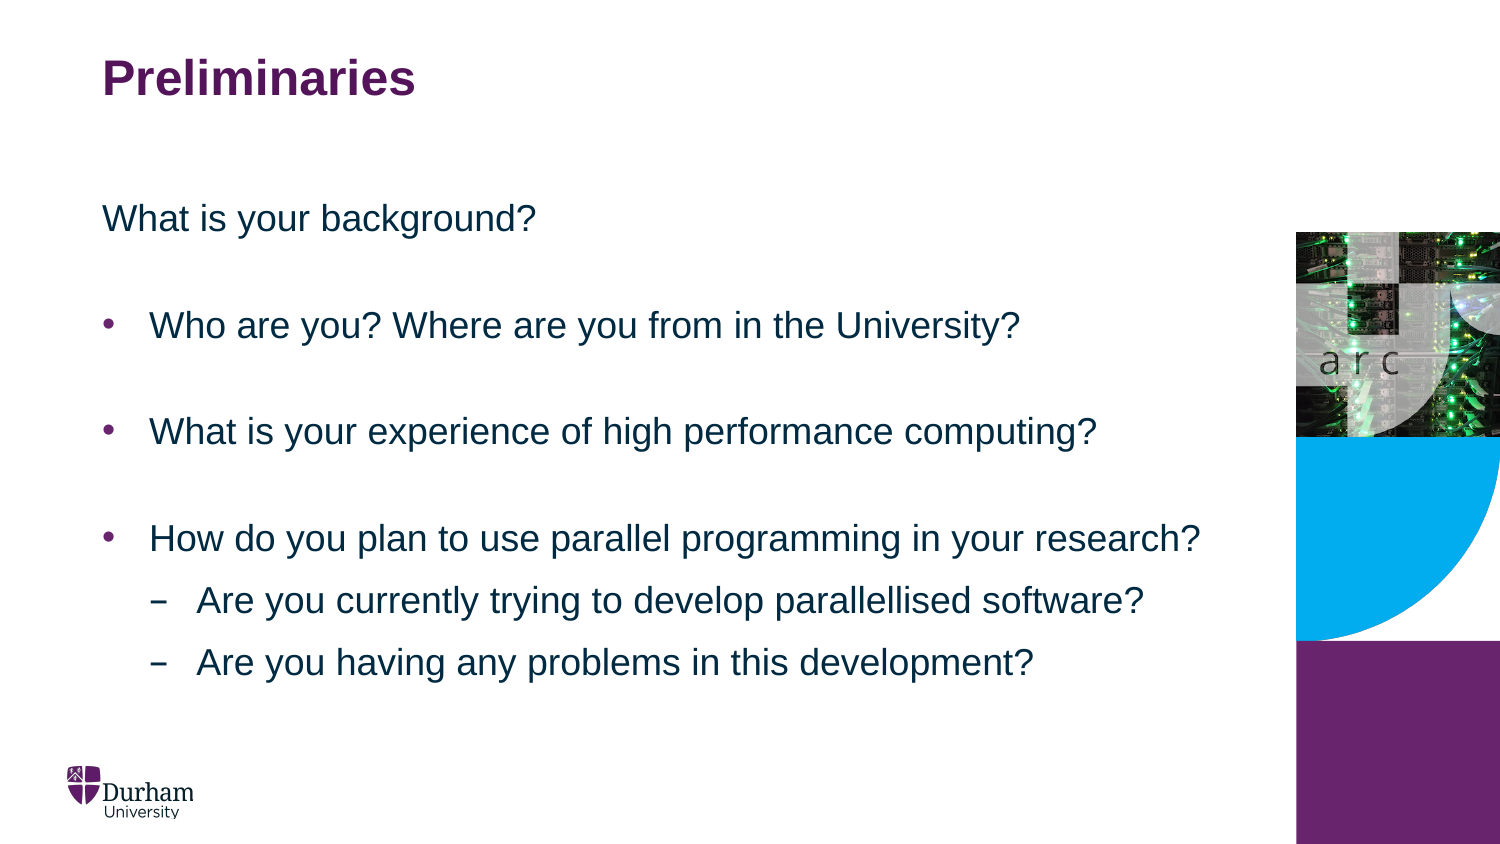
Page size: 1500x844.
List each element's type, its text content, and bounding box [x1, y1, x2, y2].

picture [67, 766, 193, 819]
title Preliminaries [101, 45, 1399, 187]
picture [1296, 232, 1500, 436]
text_box [1296, 640, 1500, 844]
list What is your background? Who are you? Where are you from in the University? What is your experience of high performance computing? How do you plan to use parallel programming in your research? Are you currently trying to develop parallellised software? Are you having any problems in this development? [101, 132, 1283, 524]
picture [1332, 467, 1500, 640]
